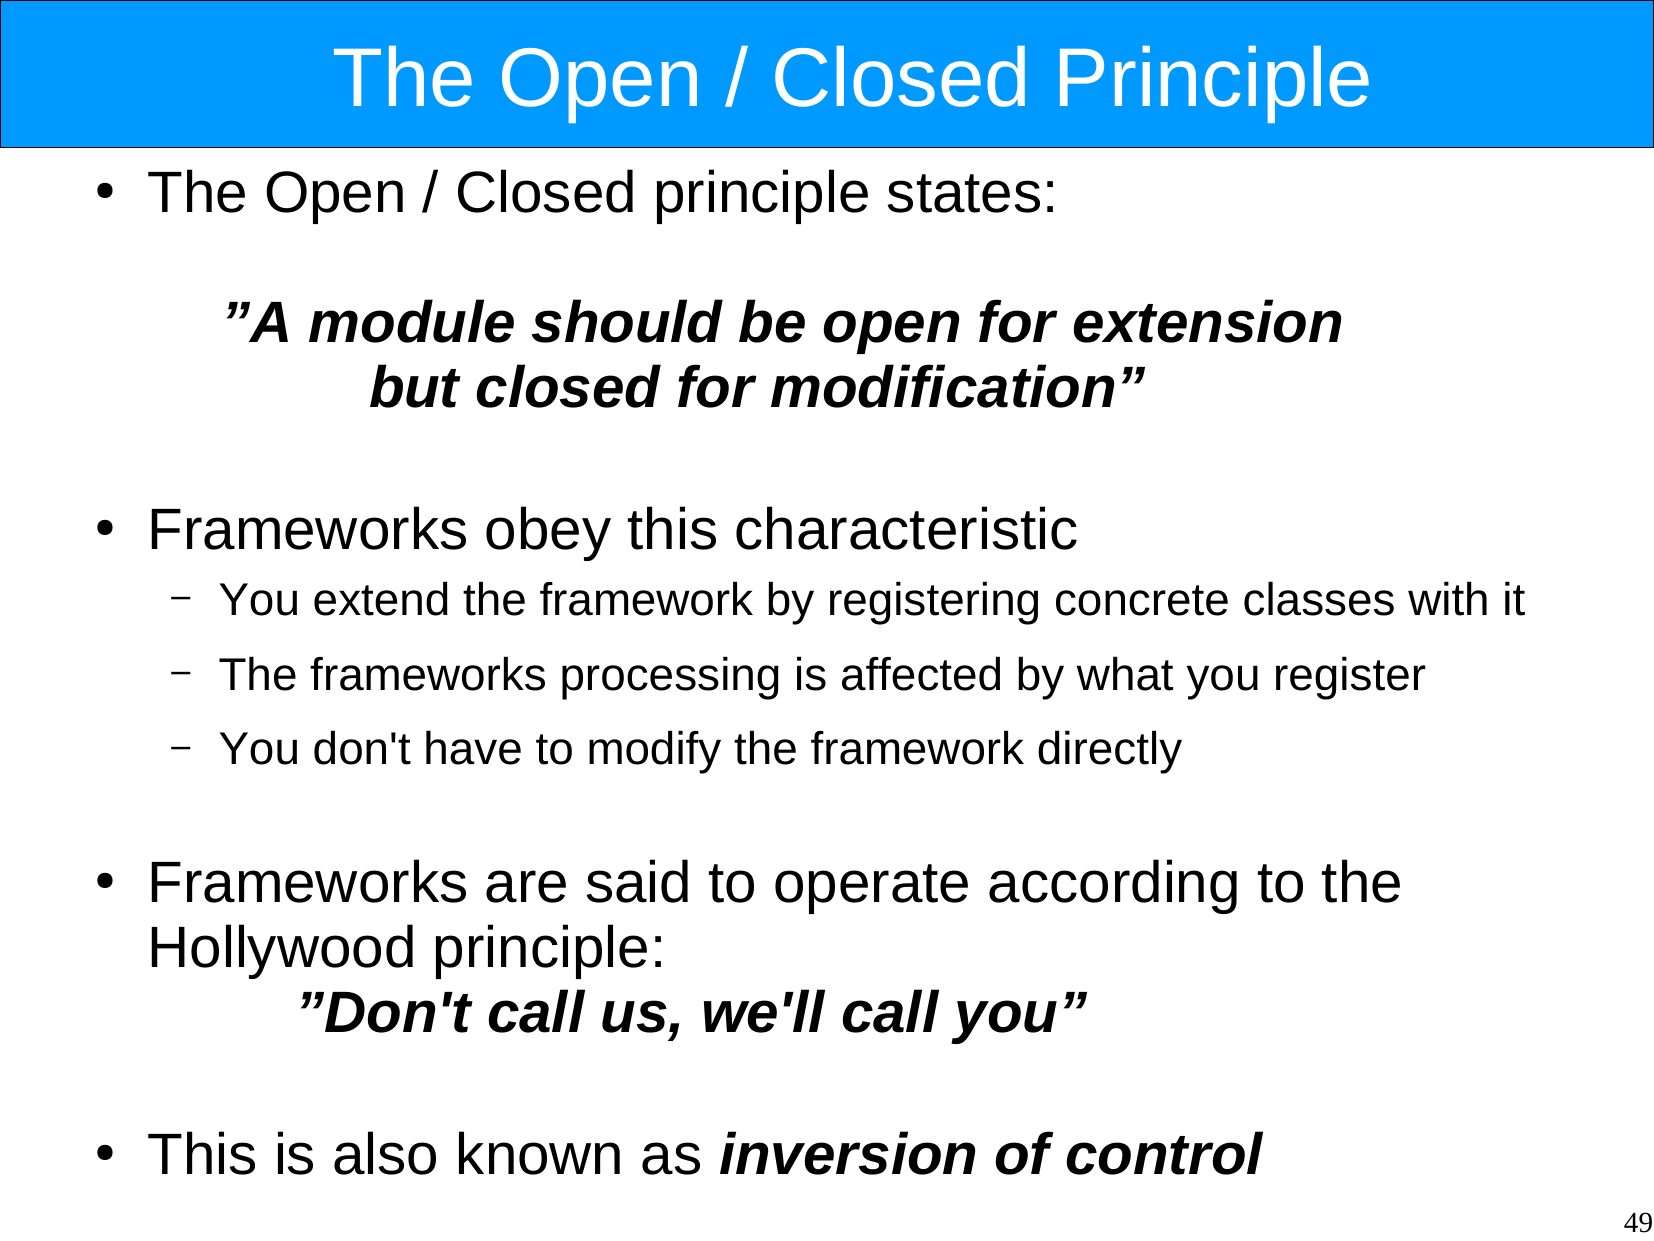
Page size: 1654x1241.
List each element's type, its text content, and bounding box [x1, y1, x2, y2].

list The Open / Closed principle states: ”A module should be open for extension but closed for modification” Frameworks obey this characteristic You extend the framework by registering concrete classes with it The frameworks processing is affected by what you register You don't have to modify the framework directly Frameworks are said to operate according to the Hollywood principle: ”Don't call us, we'll call you” This is also known as inversion of control [76, 159, 1565, 1241]
title The Open / Closed Principle [82, 13, 1625, 142]
